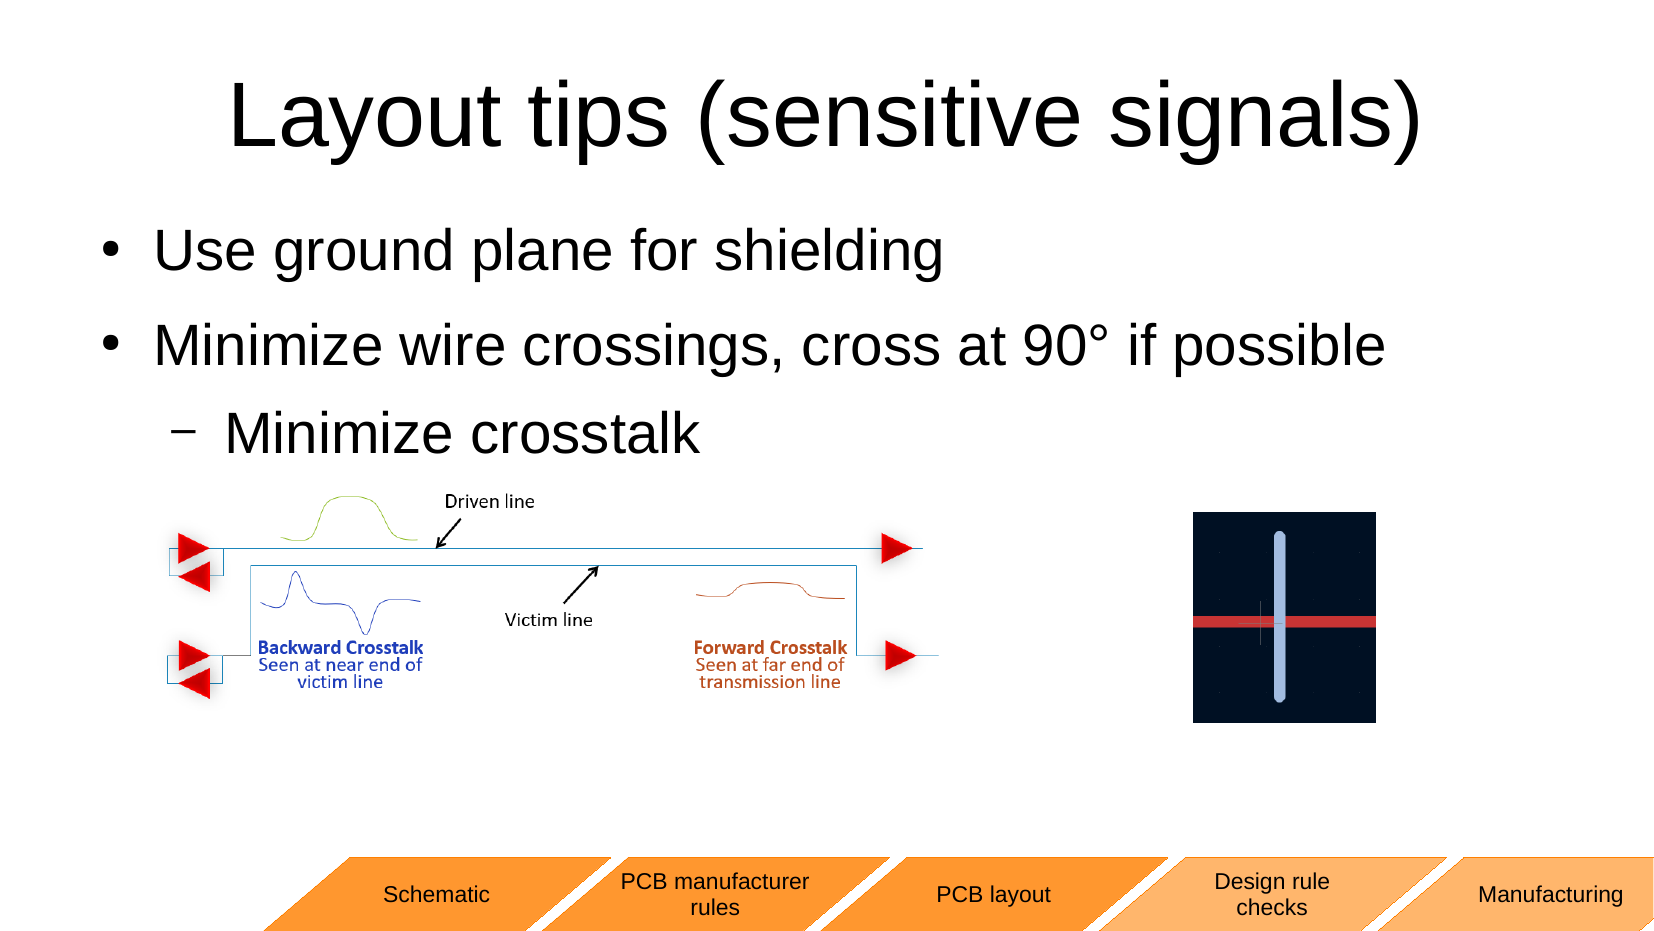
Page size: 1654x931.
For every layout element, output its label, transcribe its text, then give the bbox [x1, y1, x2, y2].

text_box Schematic [263, 857, 611, 931]
text_box PCB manufacturer rules [541, 857, 890, 931]
text_box Design rule checks [1098, 857, 1447, 931]
picture [155, 485, 949, 711]
text_box PCB layout [820, 857, 1168, 931]
picture [1193, 512, 1376, 723]
text_box Manufacturing [1377, 857, 1654, 931]
title Layout tips (sensitive signals) [82, 37, 1571, 193]
list Use ground plane for shielding Minimize wire crossings, cross at 90° if possible Minimize crosstalk [82, 217, 1576, 758]
